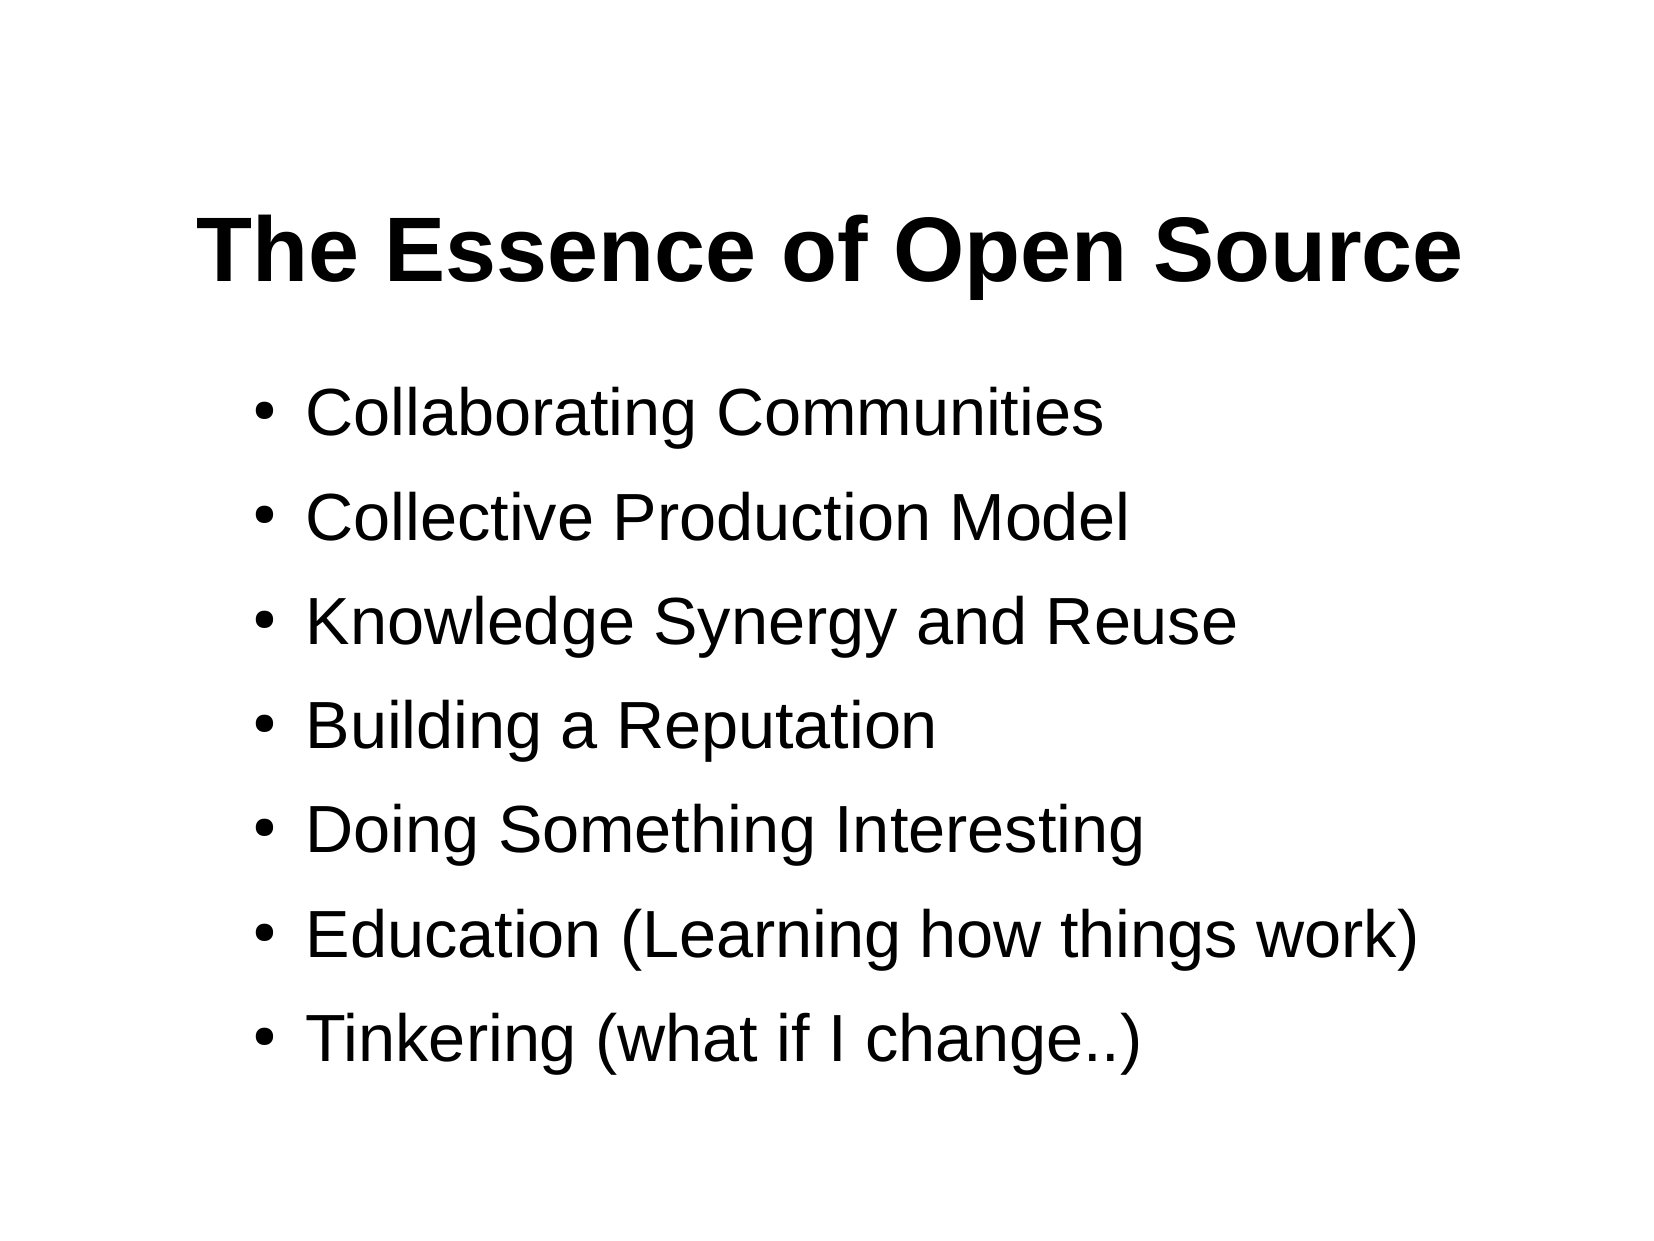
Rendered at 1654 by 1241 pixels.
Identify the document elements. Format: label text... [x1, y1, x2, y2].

list Collaborating Communities Collective Production Model Knowledge Synergy and Reuse Building a Reputation Doing Something Interesting Education (Learning how things work) Tinkering (what if I change..) [234, 375, 1510, 1076]
title The Essence of Open Source [86, 146, 1576, 354]
